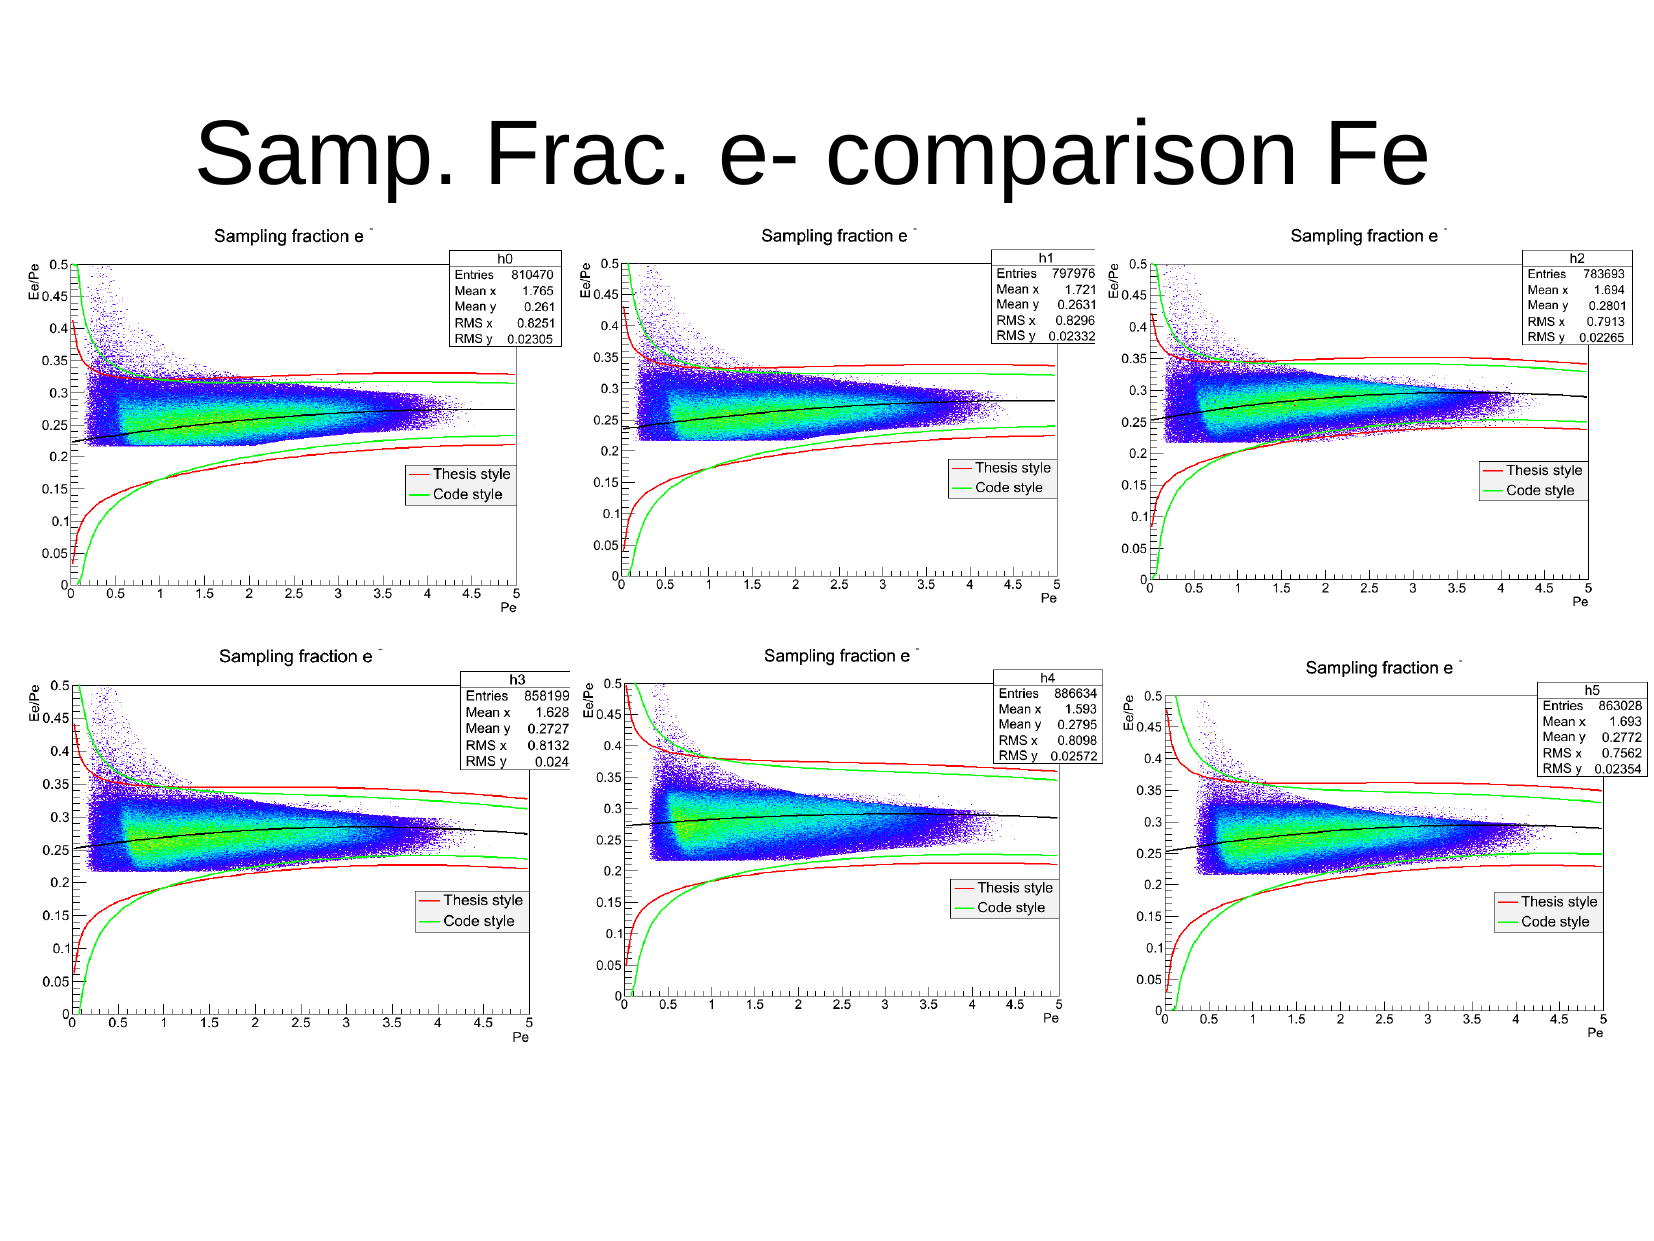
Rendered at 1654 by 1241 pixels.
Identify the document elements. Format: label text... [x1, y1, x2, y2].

title Samp. Frac. e- comparison Fe [82, 49, 1571, 224]
picture [15, 644, 1654, 1055]
picture [15, 224, 1643, 625]
